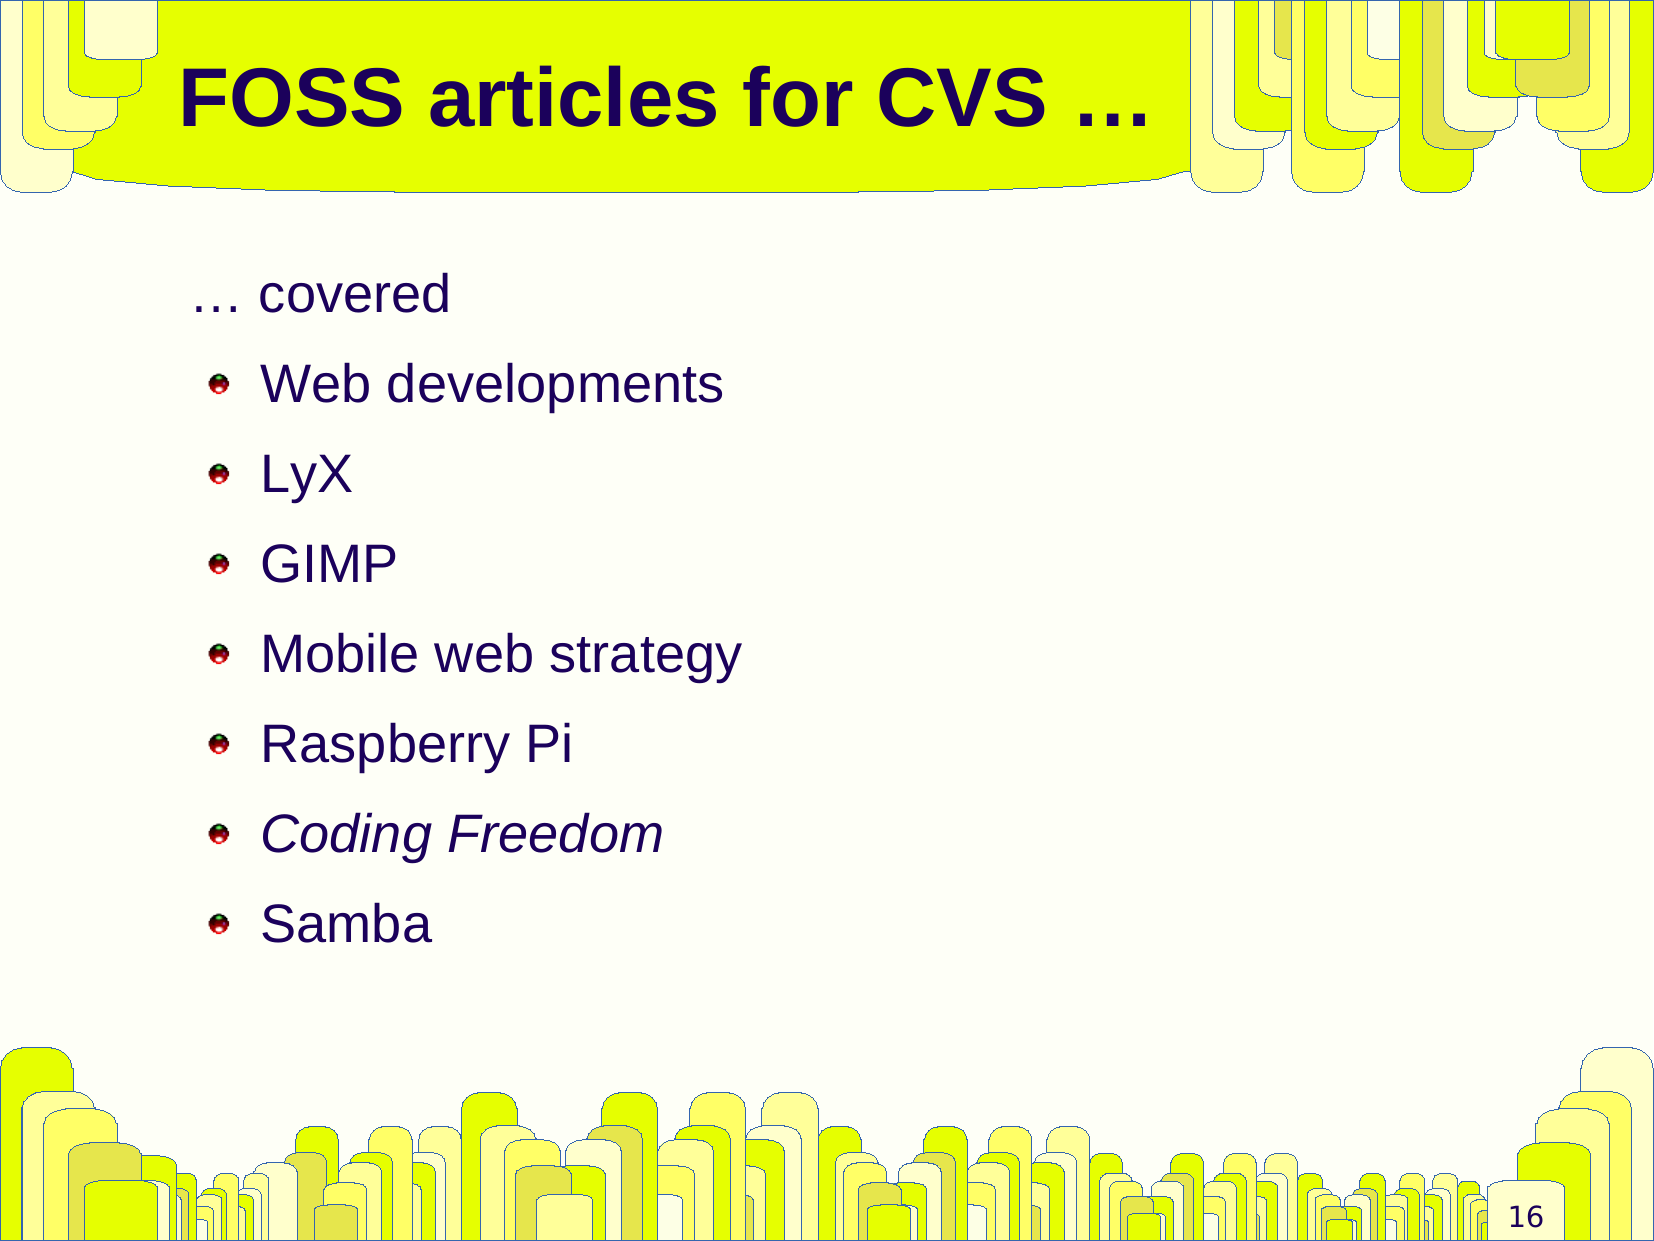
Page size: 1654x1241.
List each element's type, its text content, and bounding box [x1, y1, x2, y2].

title FOSS articles for CVS … [176, 22, 1158, 172]
list … covered Web developments LyX GIMP Mobile web strategy Raspberry Pi Coding Freedom Samba [118, 263, 1531, 1091]
